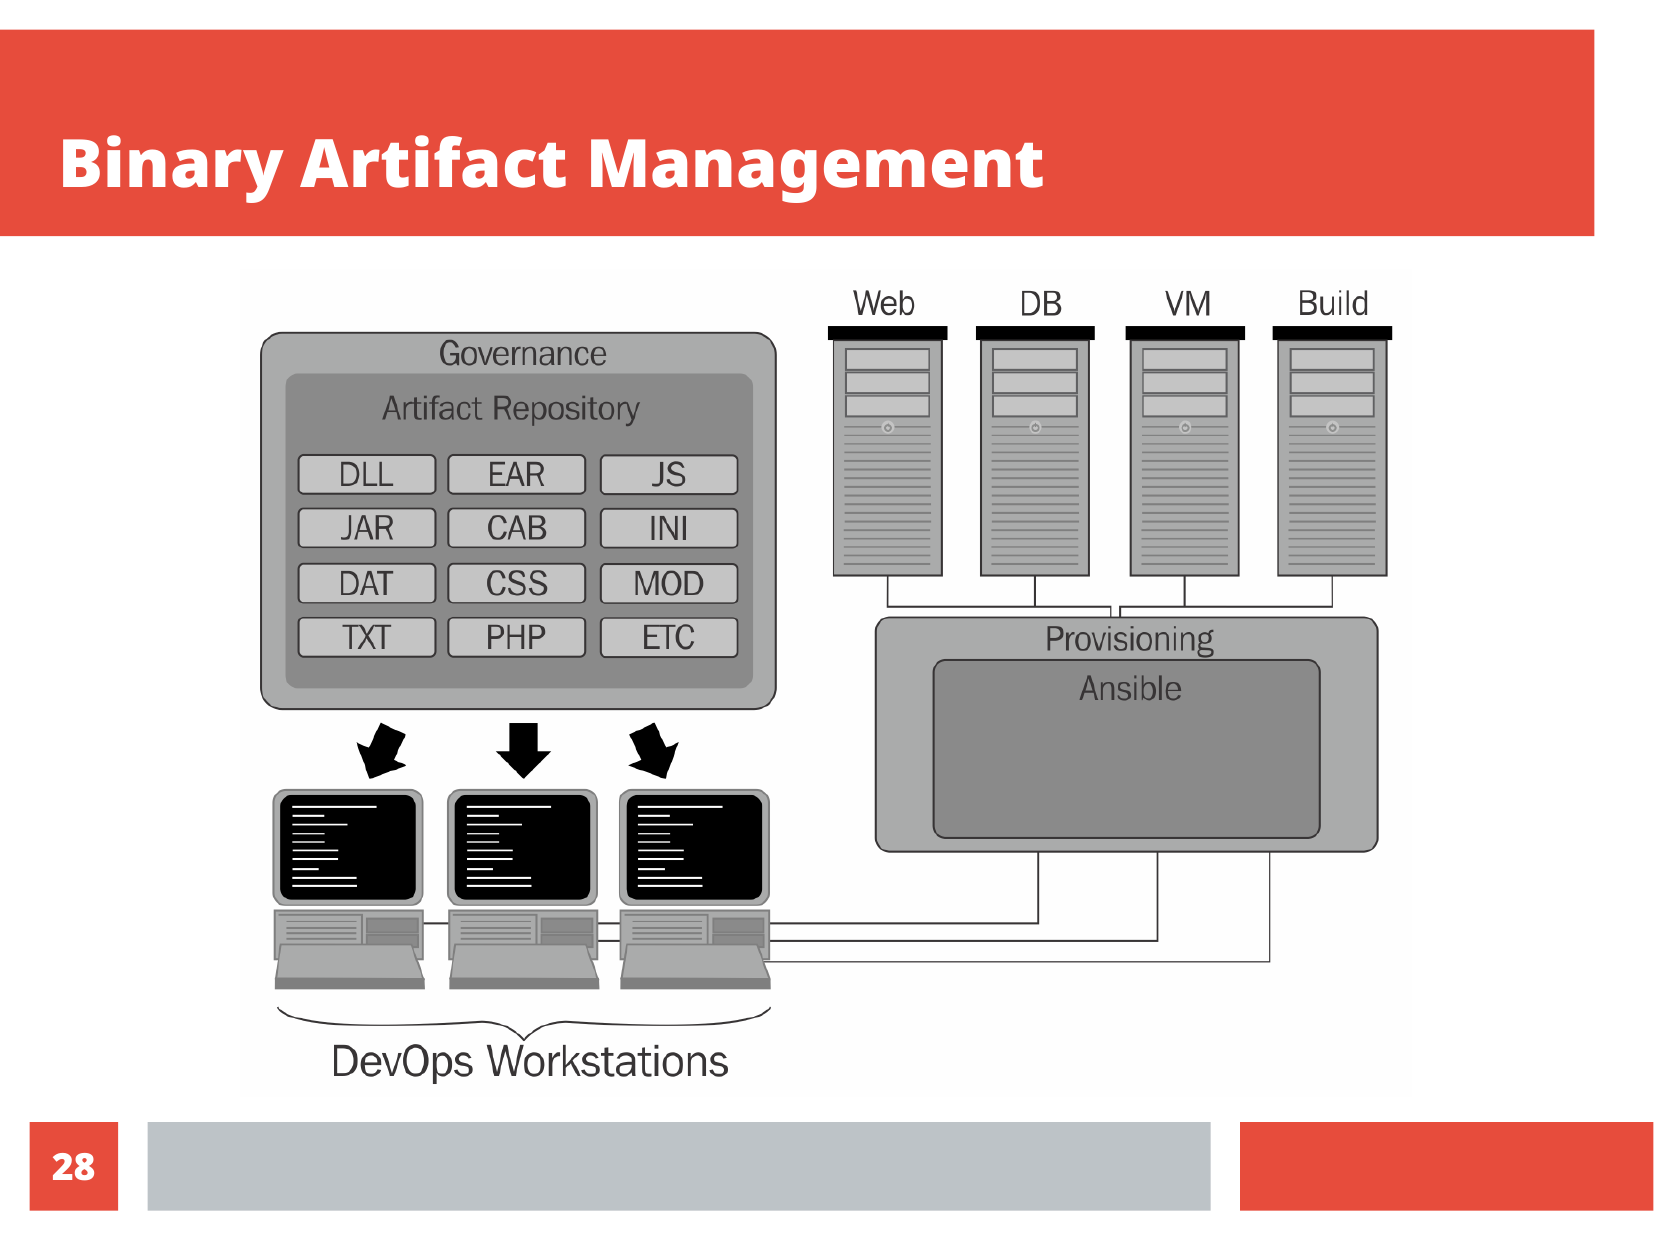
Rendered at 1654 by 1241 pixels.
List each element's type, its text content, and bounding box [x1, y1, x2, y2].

picture [239, 268, 1412, 1097]
title Binary Artifact Management [59, 59, 1595, 207]
